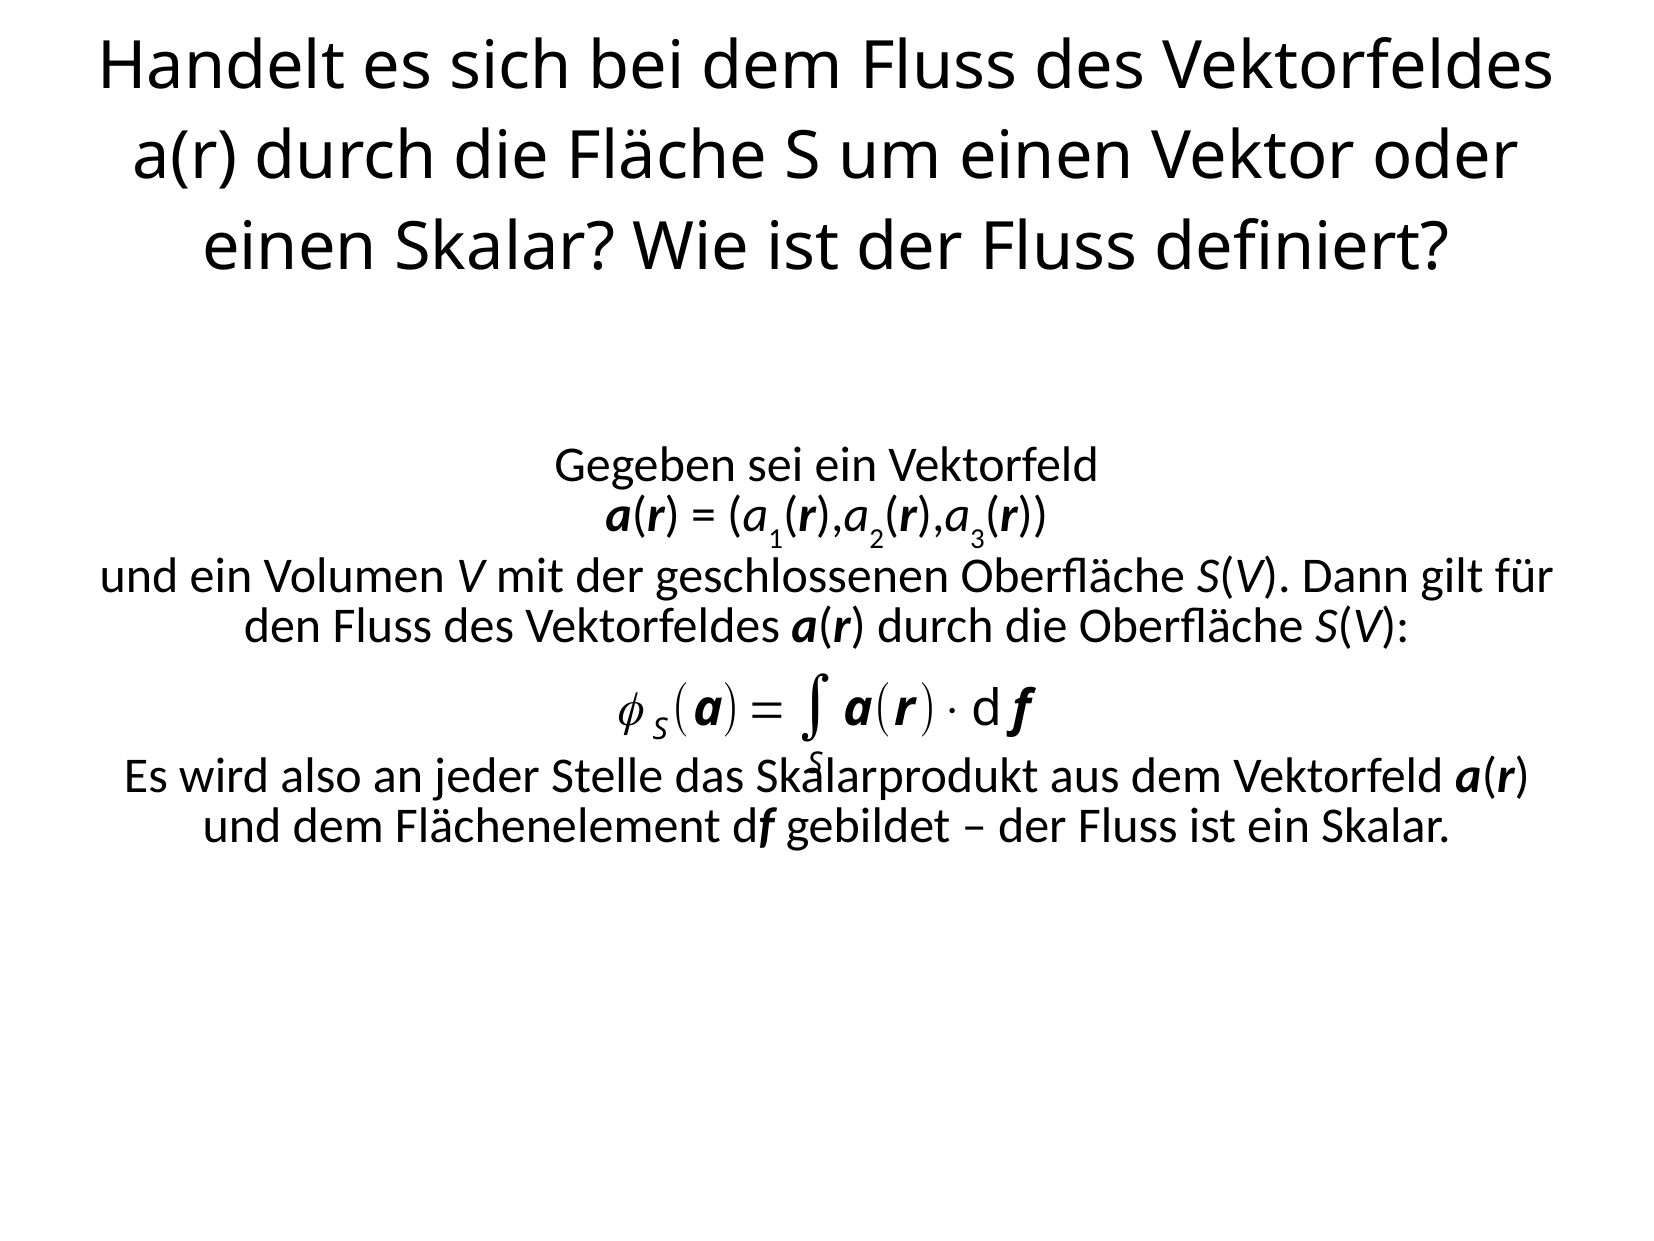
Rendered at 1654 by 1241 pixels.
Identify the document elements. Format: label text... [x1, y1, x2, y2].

subtitle Gegeben sei ein Vektorfeld a(r) = (a1(r),a2(r),a3(r)) und ein Volumen V mit der geschlossenen Oberfläche S(V). Dann gilt für den Fluss des Vektorfeldes a(r) durch die Oberfläche S(V): Es wird also an jeder Stelle das Skalarprodukt aus dem Vektorfeld a(r) und dem Flächenelement df gebildet – der Fluss ist ein Skalar. [82, 290, 1571, 1010]
chart [608, 670, 1045, 783]
title Handelt es sich bei dem Fluss des Vektorfeldes a(r) durch die Fläche S um einen Vektor oder einen Skalar? Wie ist der Fluss definiert? [82, 19, 1571, 287]
